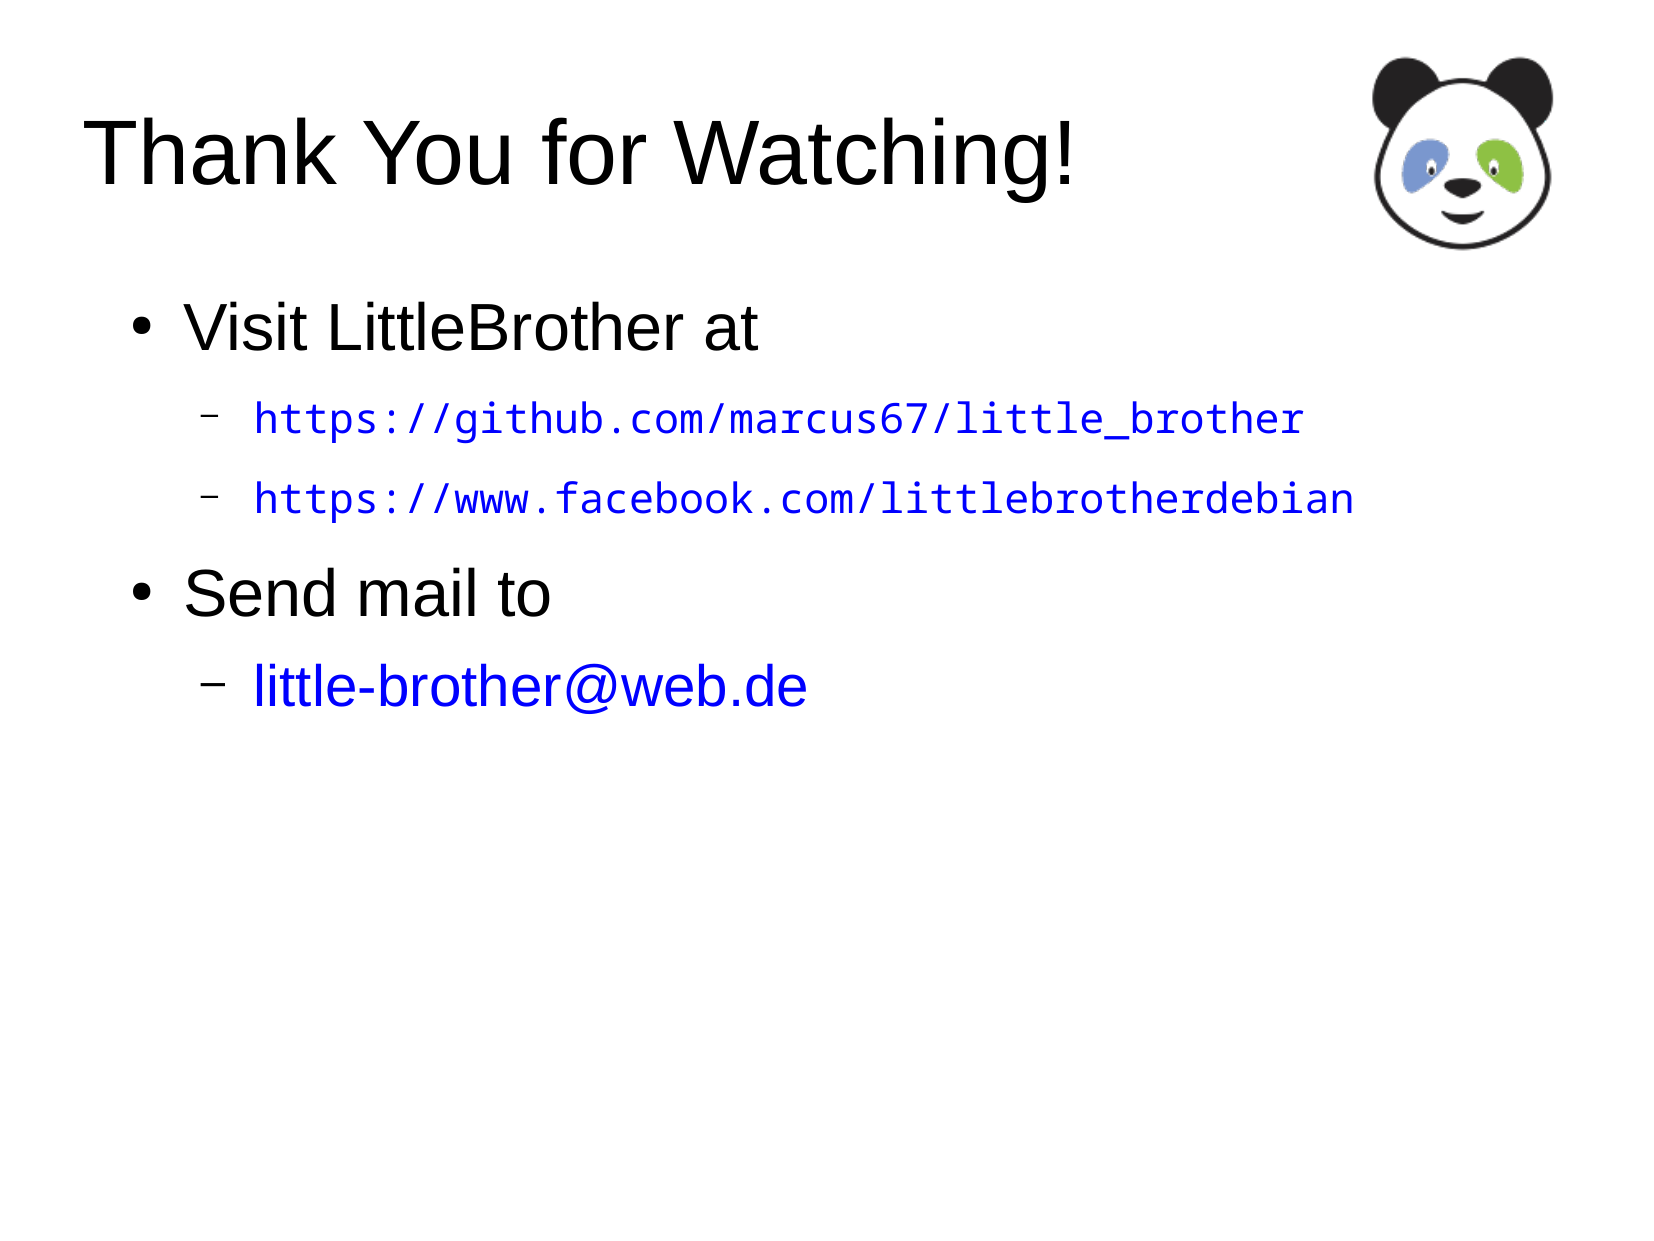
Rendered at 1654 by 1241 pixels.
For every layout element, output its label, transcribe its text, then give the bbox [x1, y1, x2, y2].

list Visit LittleBrother at https://github.com/marcus67/little_brother https://www.facebook.com/littlebrotherdebian Send mail to little-brother@web.de [82, 290, 1571, 1010]
title Thank You for Watching! [82, 49, 1571, 257]
